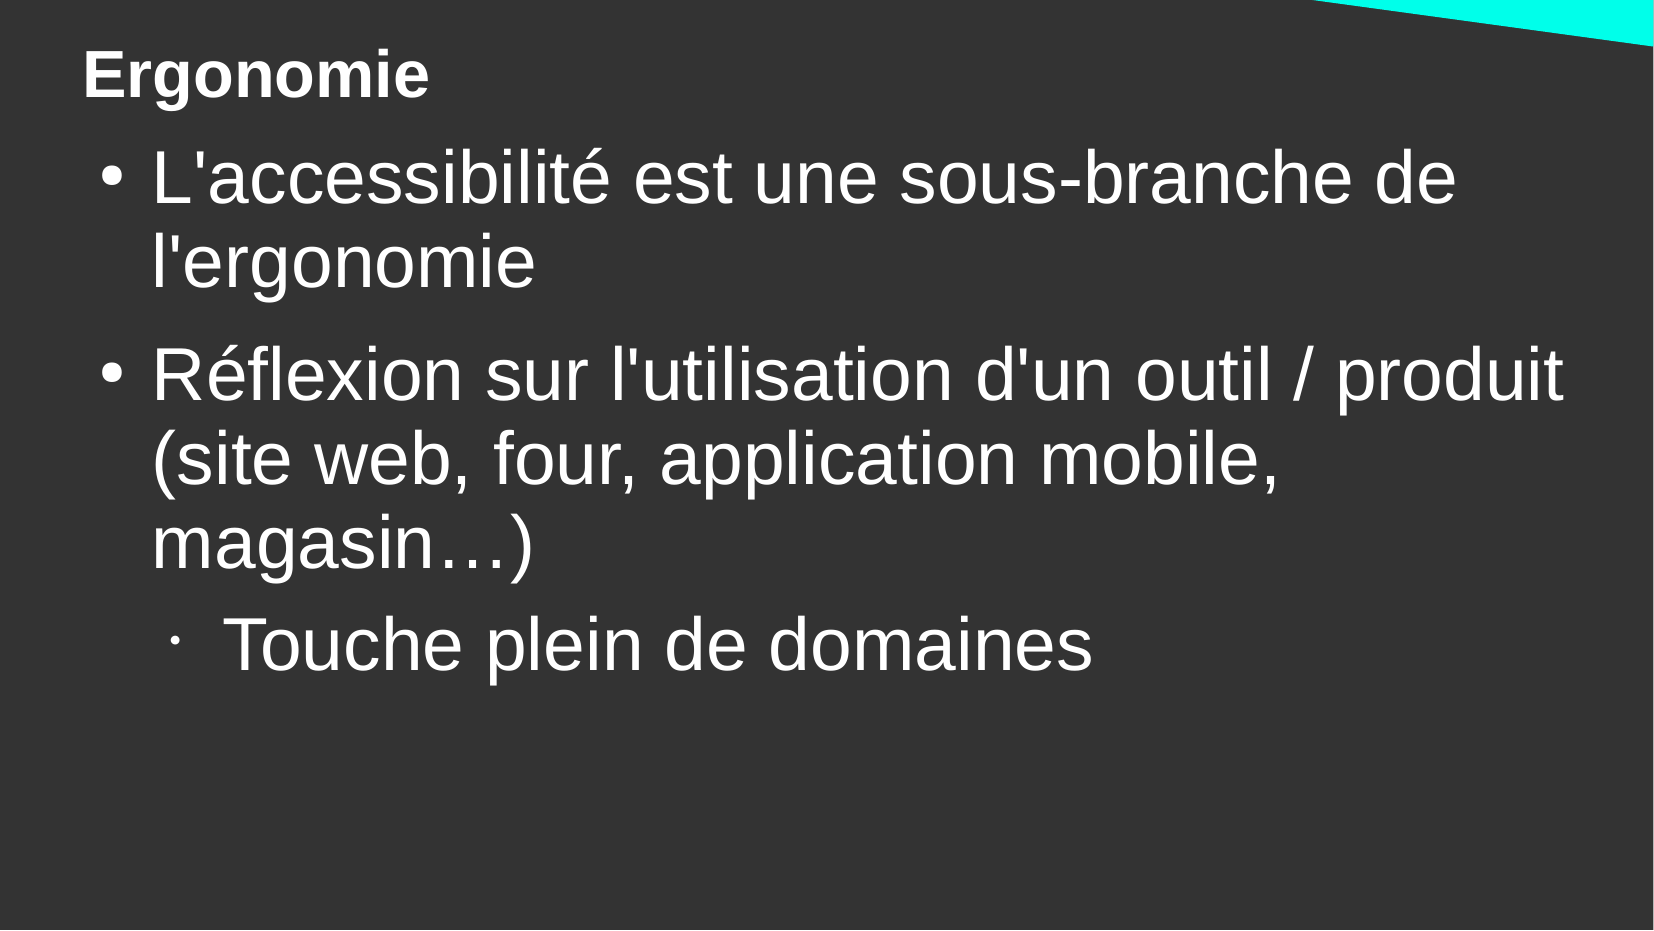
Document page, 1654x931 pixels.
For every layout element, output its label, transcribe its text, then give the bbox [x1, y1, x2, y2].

title Ergonomie [82, 37, 1571, 114]
text_box [1312, 0, 1654, 47]
list L'accessibilité est une sous-branche de l'ergonomie Réflexion sur l'utilisation d'un outil / produit (site web, four, application mobile, magasin…) Touche plein de domaines [80, 135, 1620, 804]
